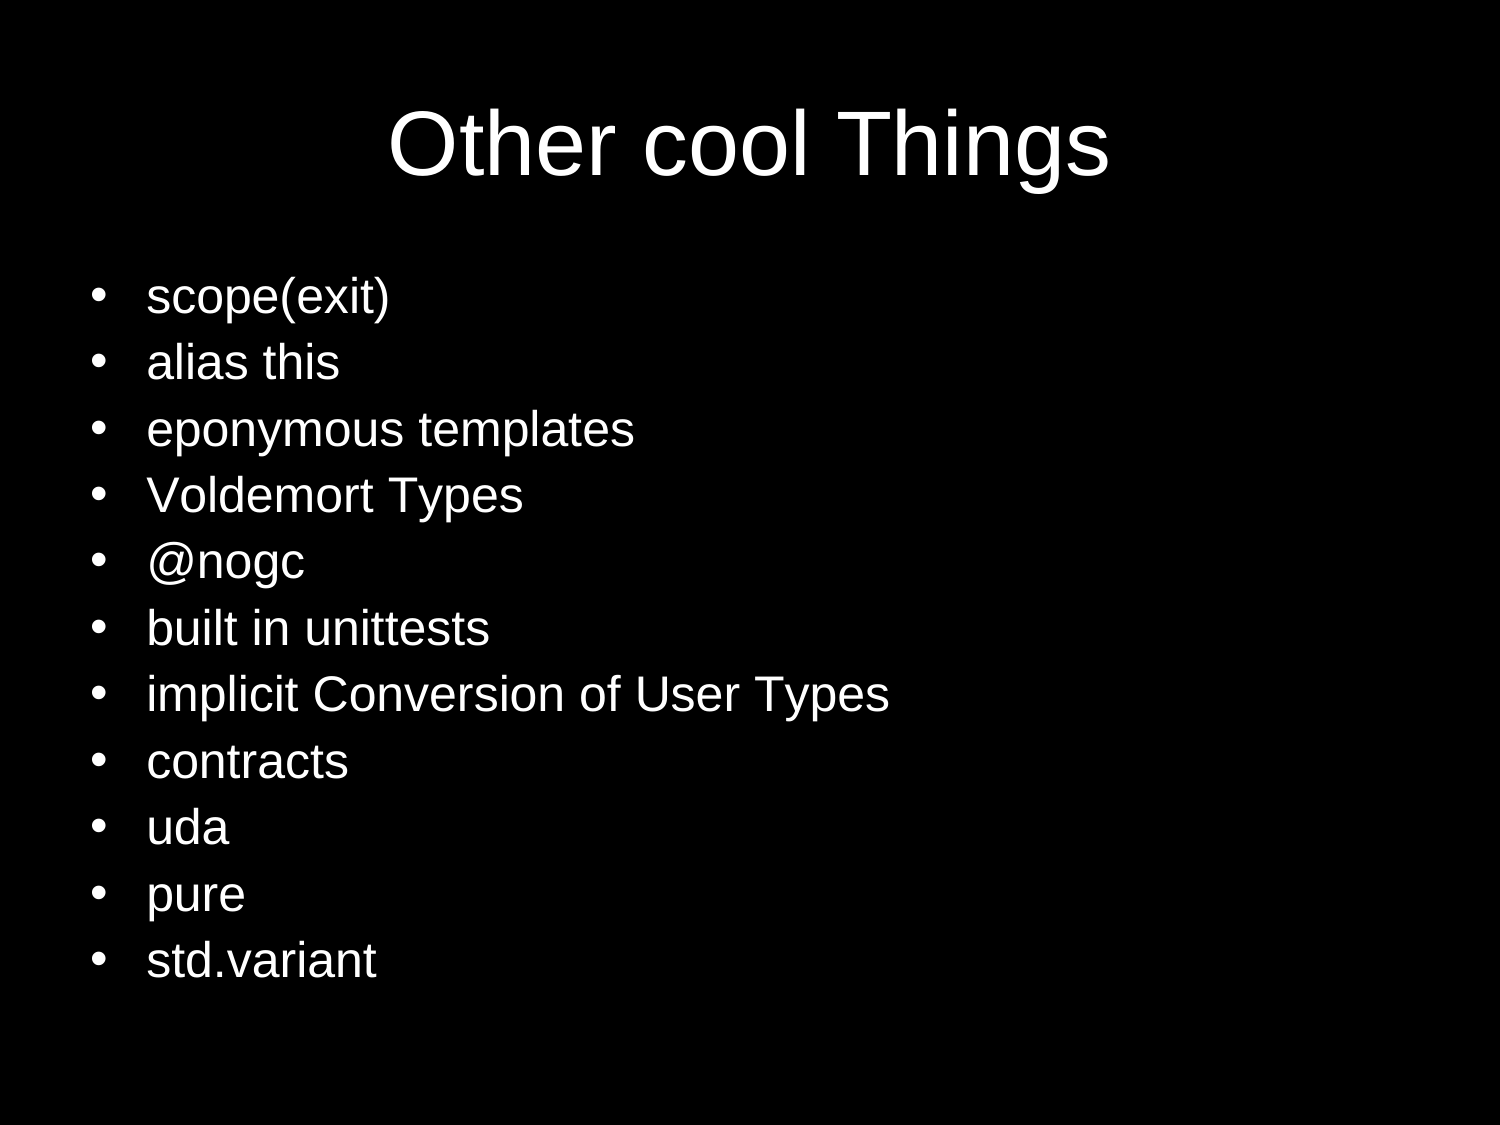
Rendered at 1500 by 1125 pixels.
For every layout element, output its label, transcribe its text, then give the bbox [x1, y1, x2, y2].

title Other cool Things [75, 45, 1426, 233]
list scope(exit) alias this eponymous templates Voldemort Types @nogc built in unittests implicit Conversion of User Types contracts uda pure std.variant [75, 262, 1426, 1005]
